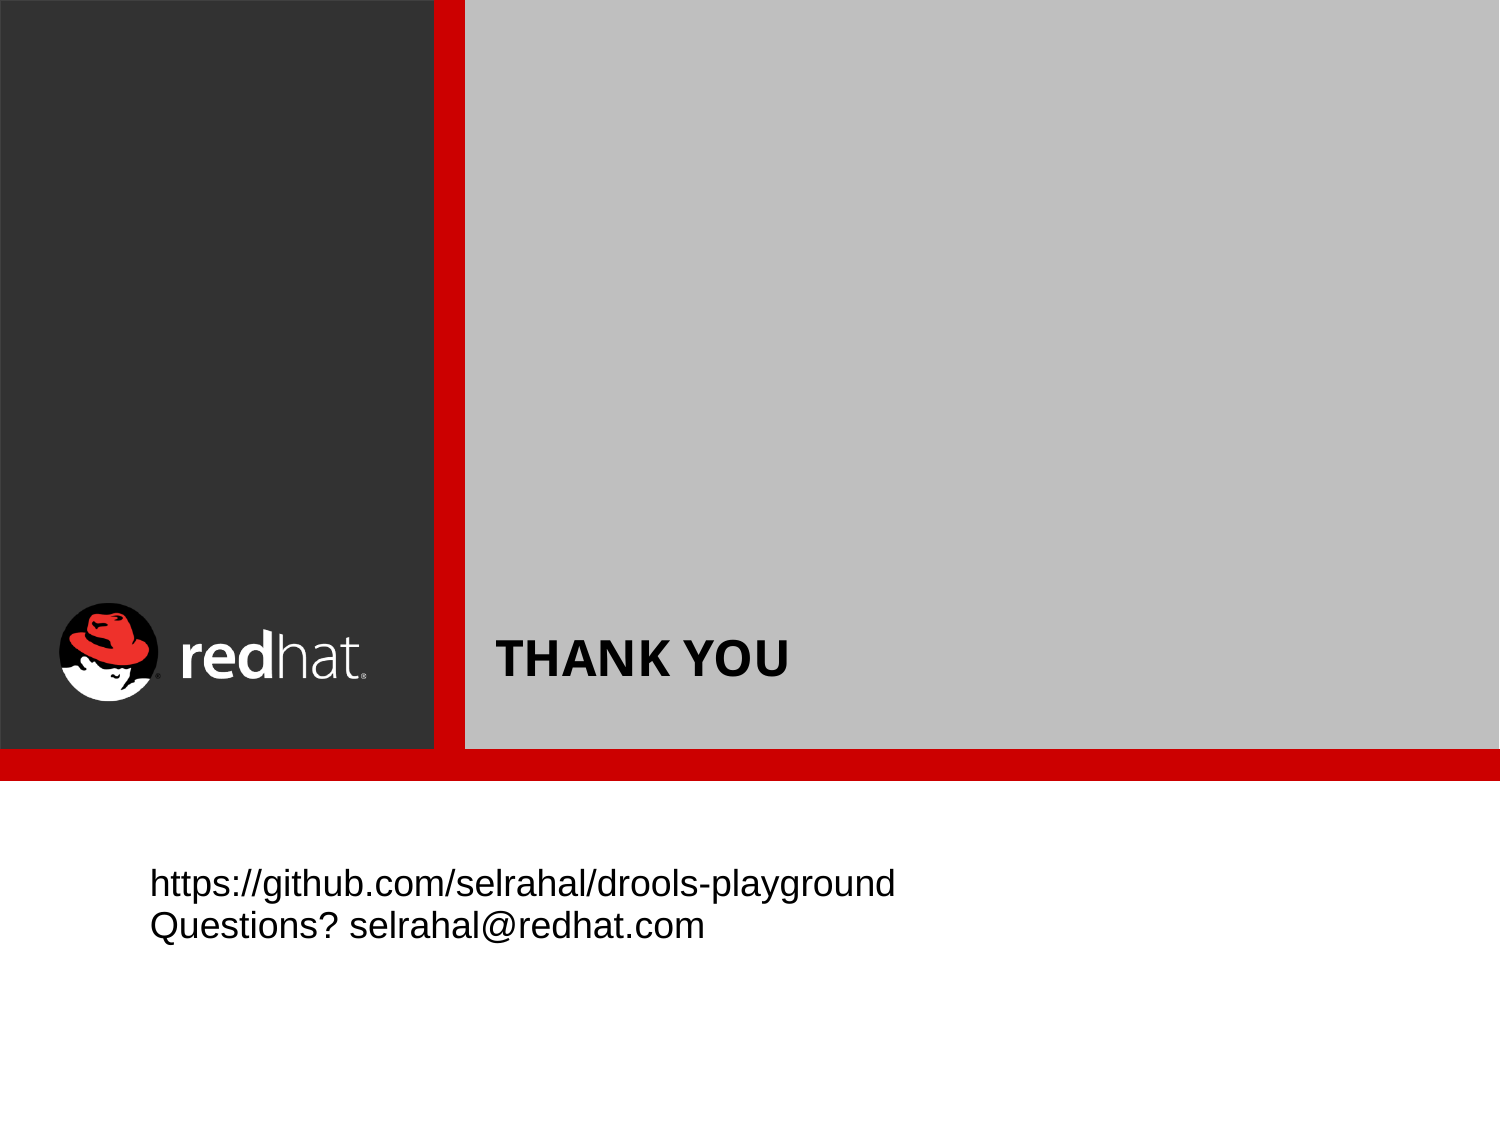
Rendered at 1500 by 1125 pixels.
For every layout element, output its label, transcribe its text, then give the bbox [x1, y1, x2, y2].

picture [37, 600, 388, 706]
text_box https://github.com/selrahal/drools-playground Questions? selrahal@redhat.com [135, 855, 911, 954]
title THANK YOU [465, 562, 1500, 750]
